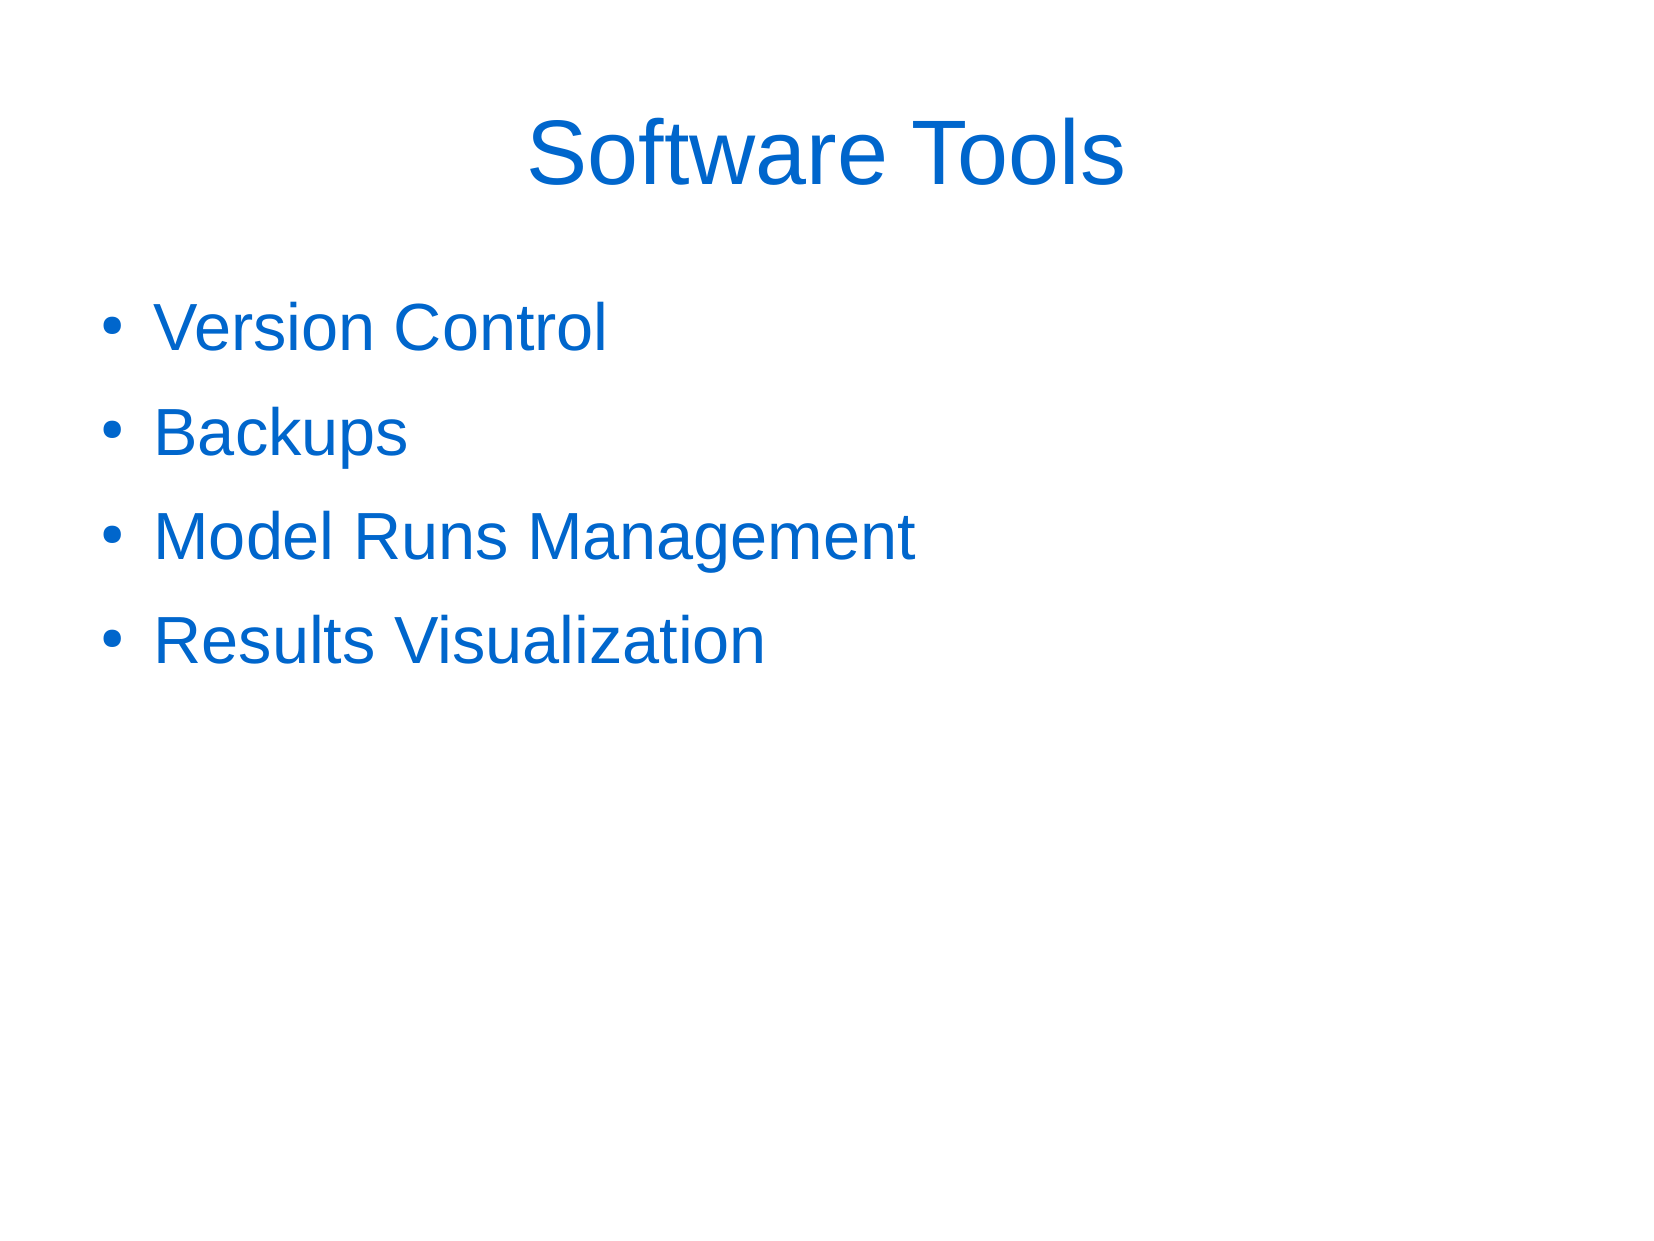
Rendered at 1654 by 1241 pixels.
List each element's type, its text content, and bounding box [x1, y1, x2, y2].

title Software Tools [82, 49, 1571, 257]
list Version Control Backups Model Runs Management Results Visualization [82, 290, 1571, 1010]
